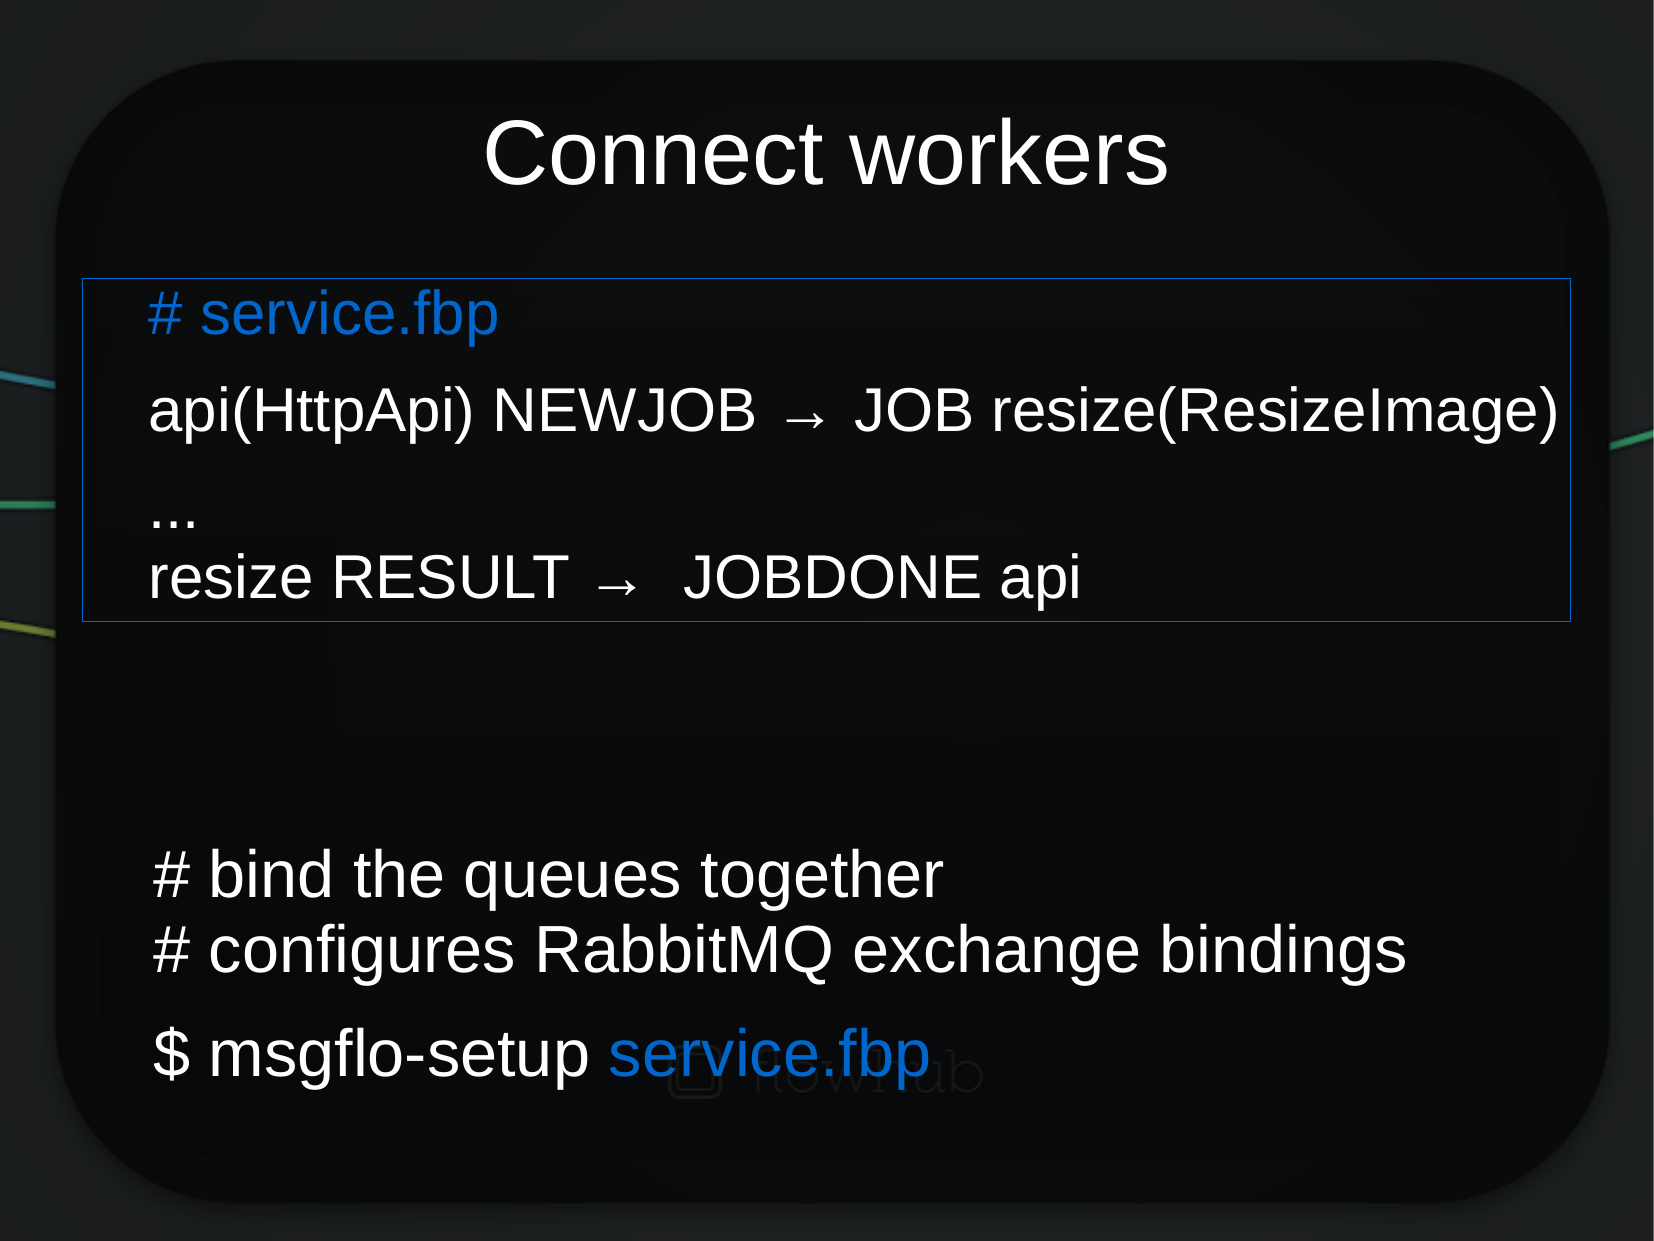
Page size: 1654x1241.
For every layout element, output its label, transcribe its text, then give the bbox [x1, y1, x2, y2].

list # service.fbp api(HttpApi) NEWJOB → JOB resize(ResizeImage) ... resize RESULT → JOBDONE api [82, 278, 1571, 622]
picture [0, 0, 1654, 1241]
title Connect workers [82, 49, 1571, 257]
list # bind the queues together # configures RabbitMQ exchange bindings $ msgflo-setup service.fbp [82, 837, 1571, 1181]
